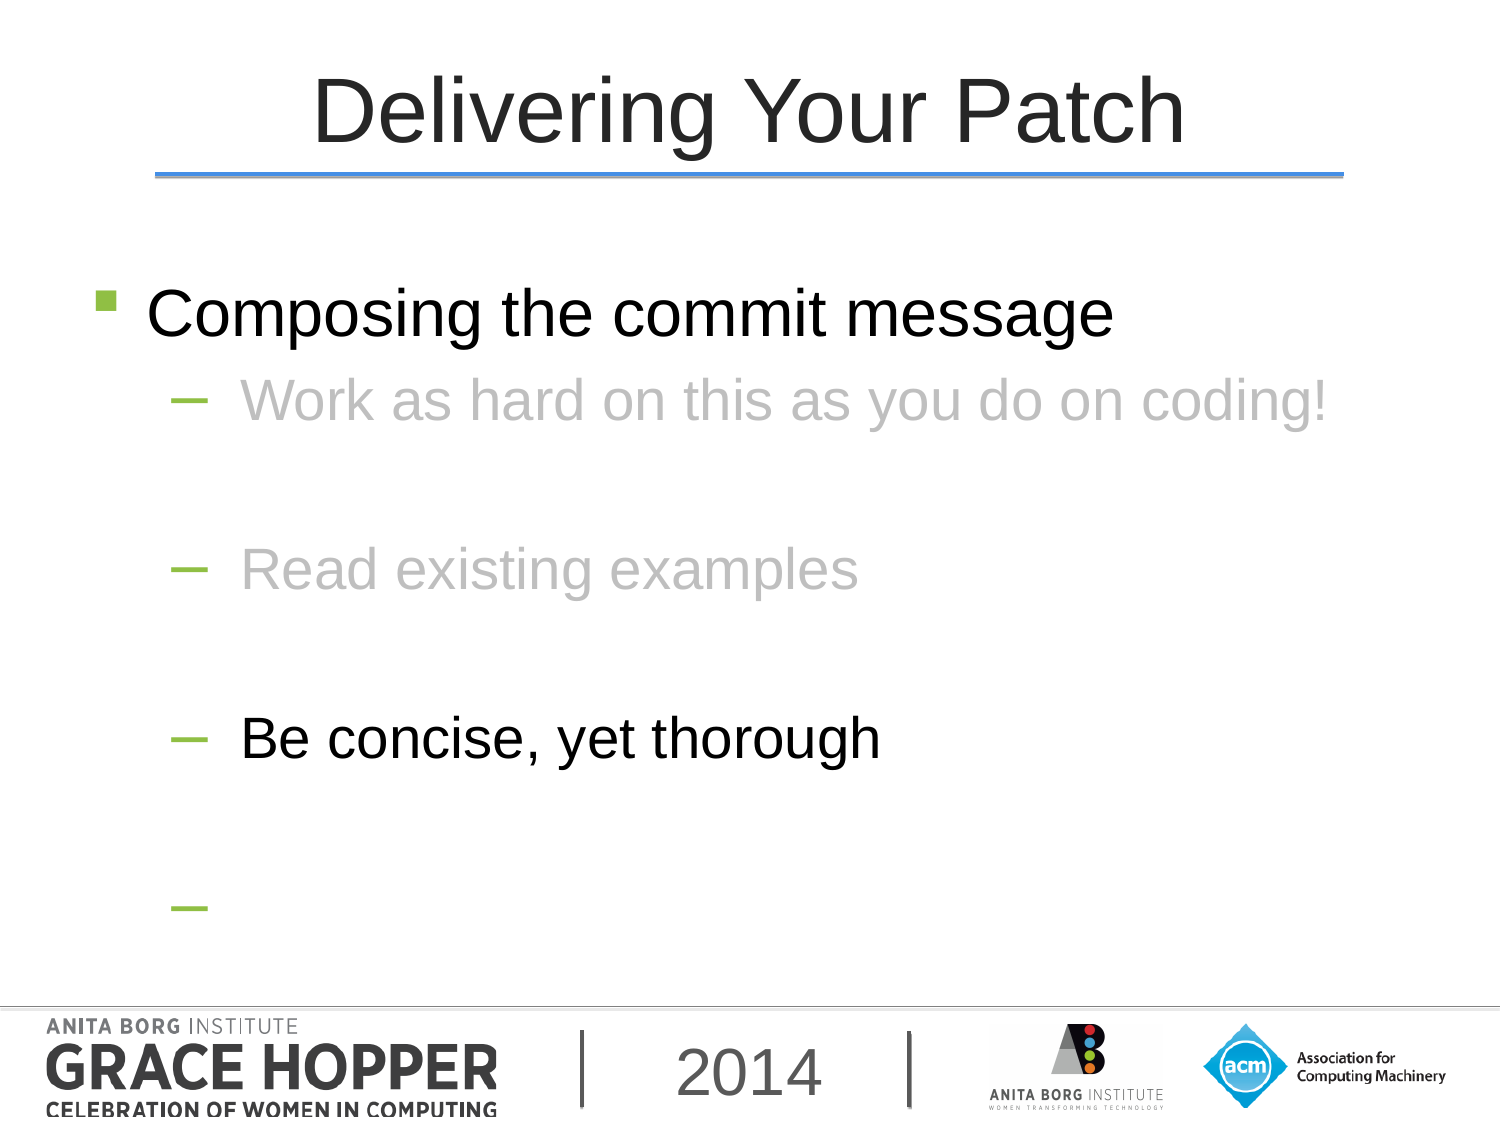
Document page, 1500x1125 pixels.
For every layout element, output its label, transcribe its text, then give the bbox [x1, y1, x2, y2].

list Composing the commit message Work as hard on this as you do on coding! Read existing examples Be concise, yet thorough Use imperative language [75, 262, 1425, 1005]
title Delivering Your Patch [75, 19, 1425, 191]
picture [989, 1024, 1163, 1110]
